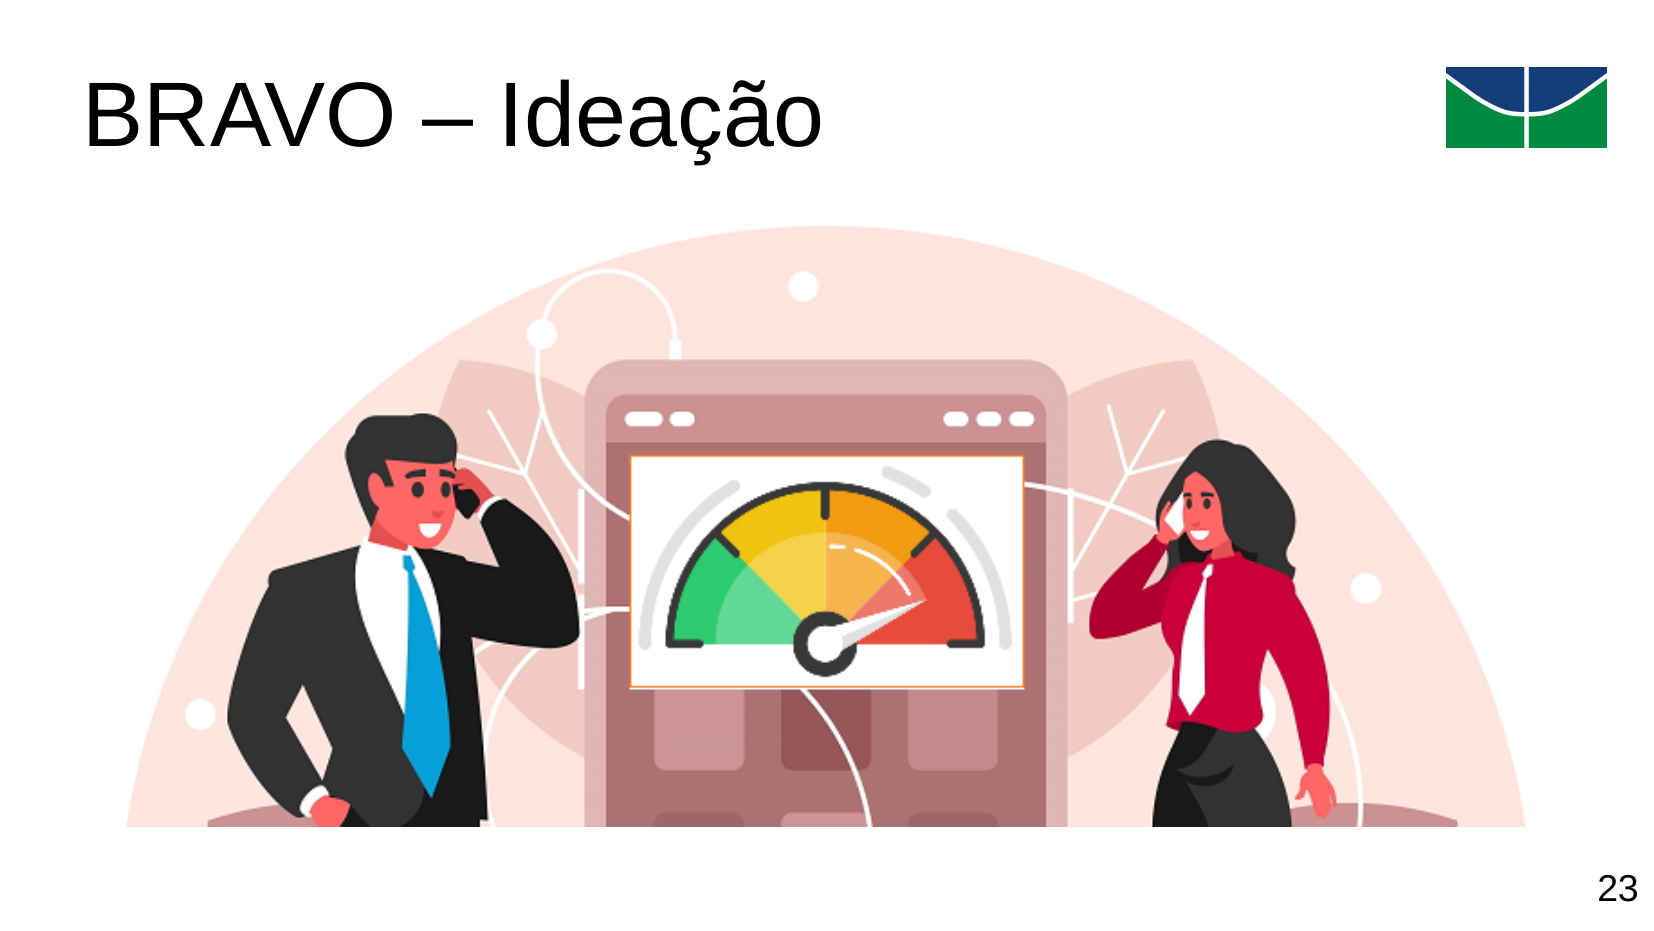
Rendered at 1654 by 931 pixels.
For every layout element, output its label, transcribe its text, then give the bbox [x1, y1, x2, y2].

picture [116, 219, 1537, 827]
title BRAVO – Ideação [82, 37, 1571, 193]
text_box <number> [1024, 860, 1654, 931]
picture [1571, 67, 1607, 148]
